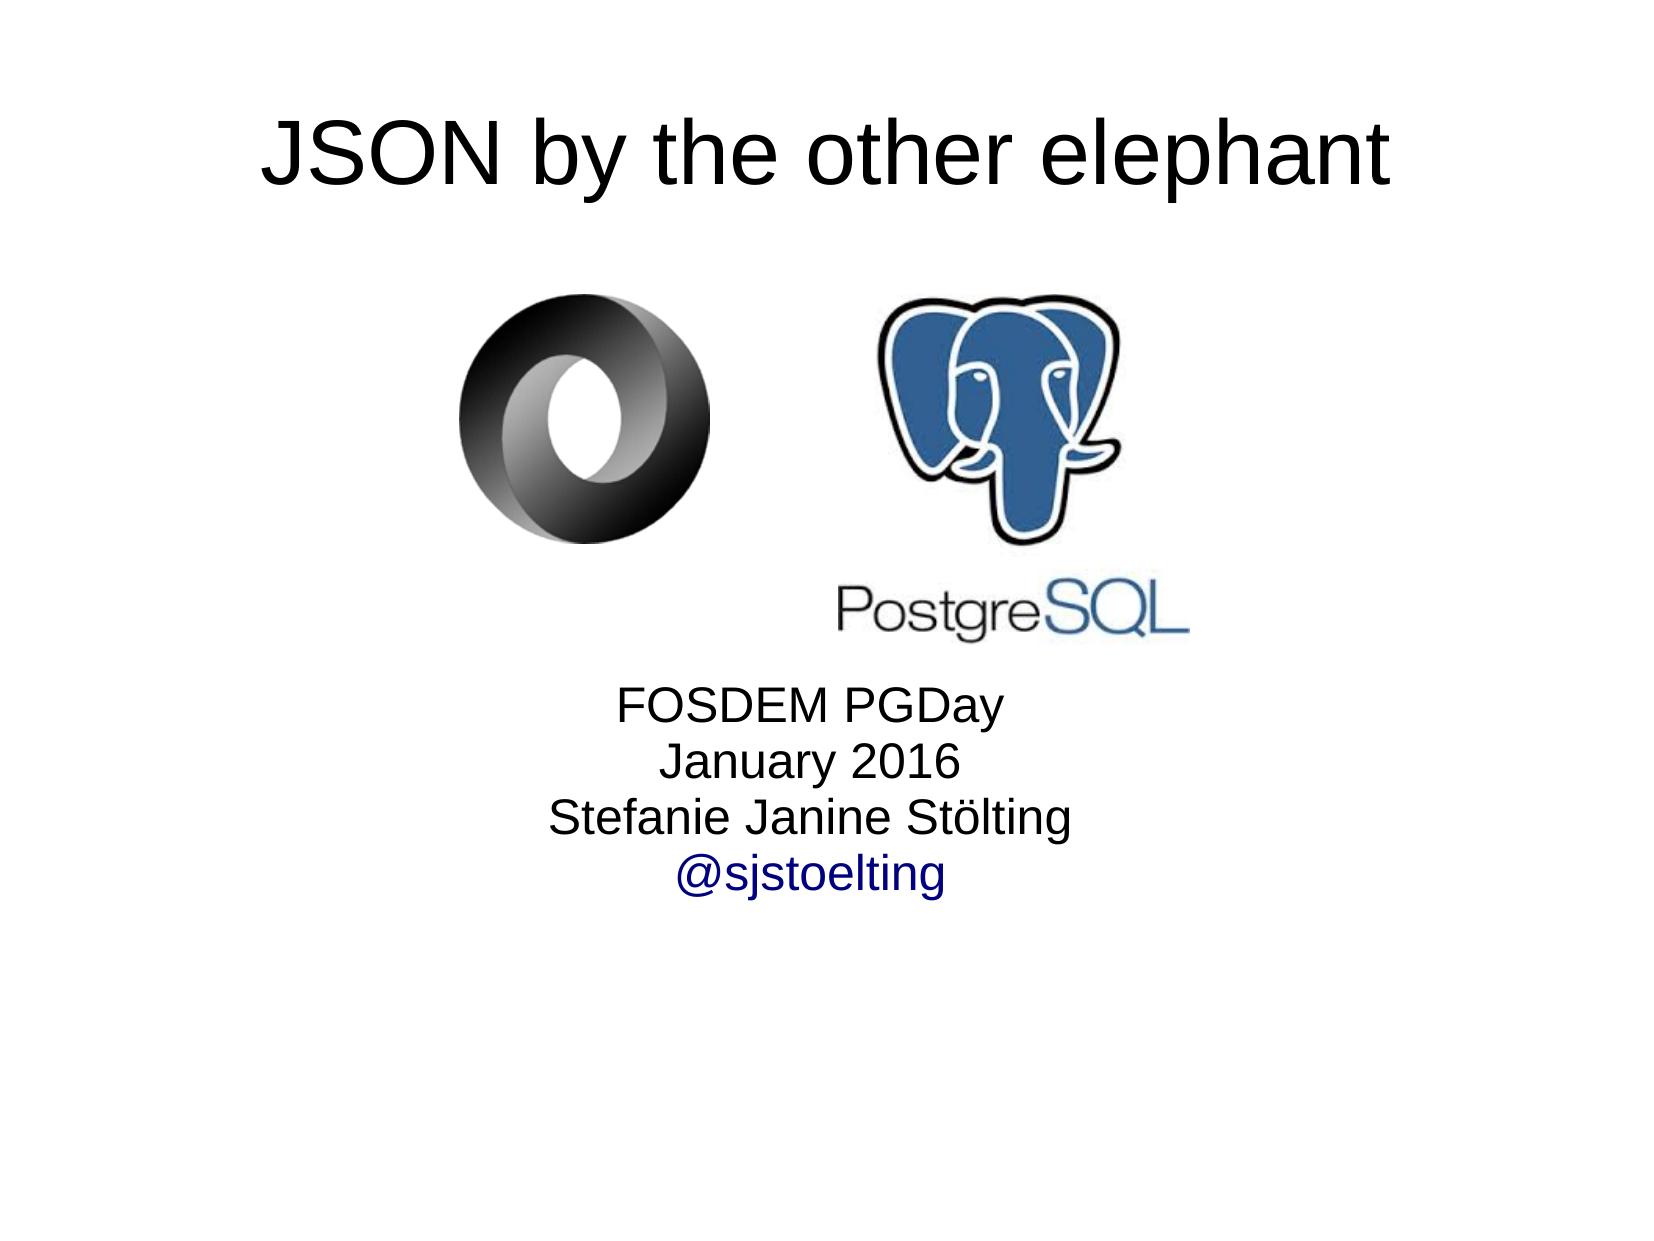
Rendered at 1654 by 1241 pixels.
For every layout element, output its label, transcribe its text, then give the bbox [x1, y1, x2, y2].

title JSON by the other elephant [82, 49, 1571, 257]
picture [459, 294, 710, 545]
picture [838, 294, 1190, 646]
subtitle FOSDEM PGDay January 2016 Stefanie Janine Stölting @sjstoelting [82, 290, 1538, 1010]
